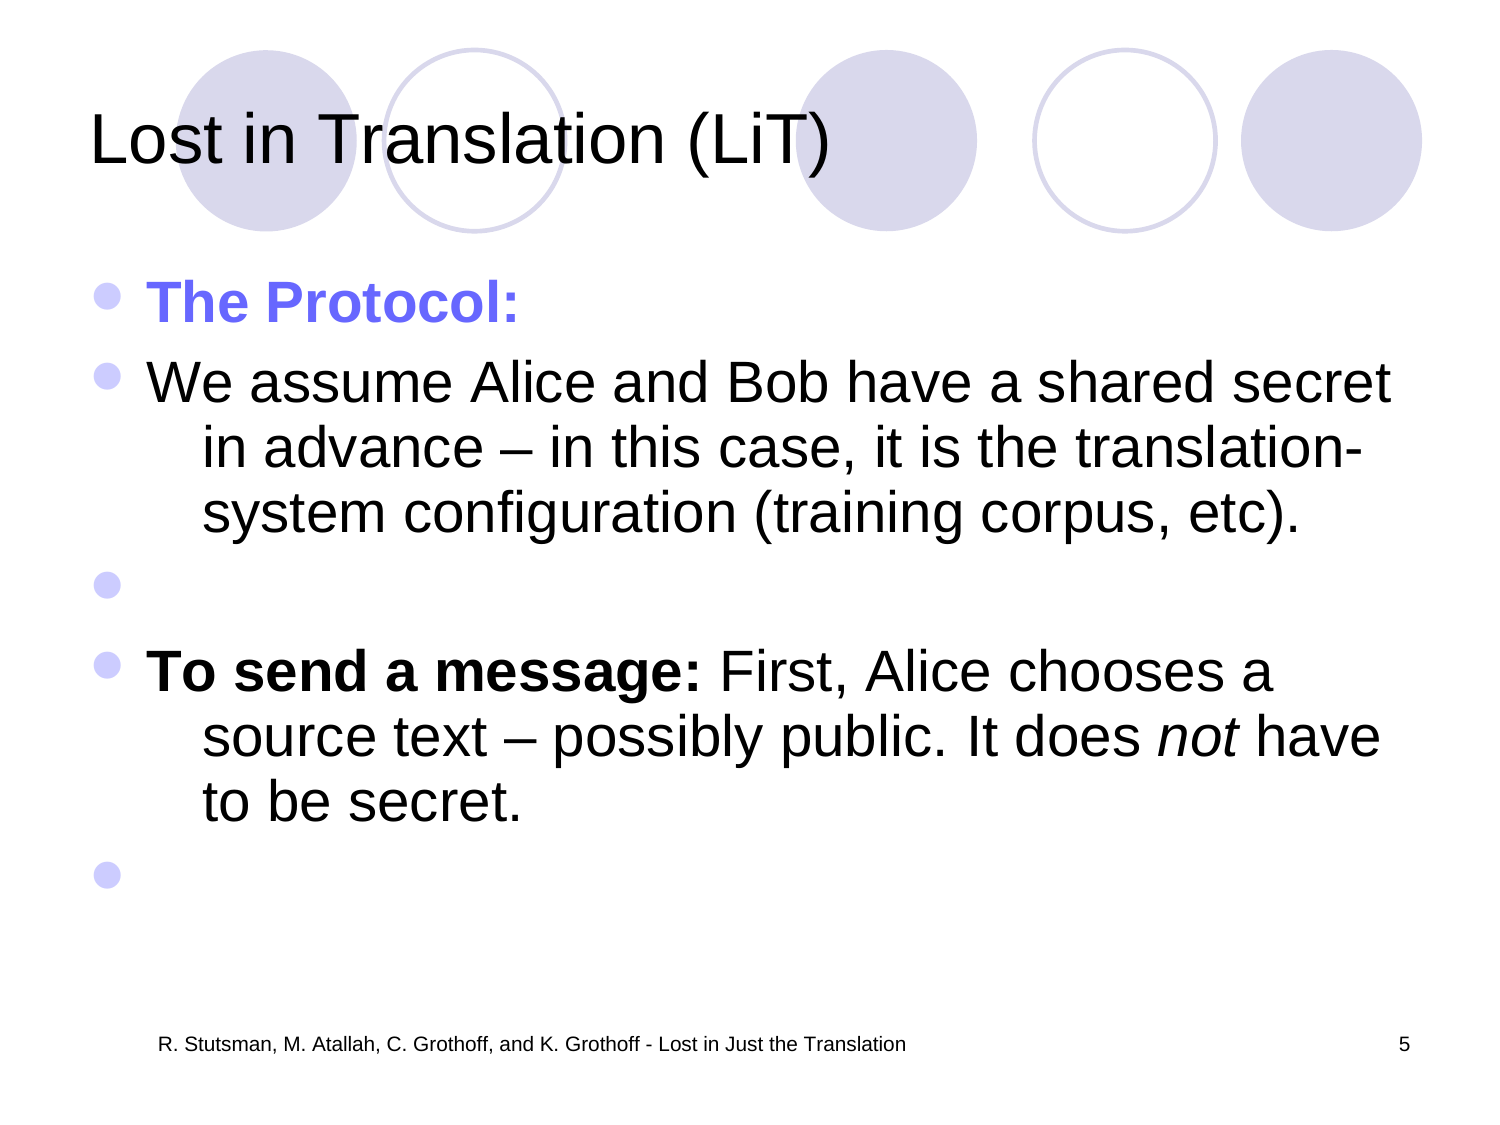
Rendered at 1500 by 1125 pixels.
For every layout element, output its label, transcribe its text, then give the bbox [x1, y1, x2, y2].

list The Protocol: We assume Alice and Bob have a shared secret in advance – in this case, it is the translation-system configuration (training corpus, etc). To send a message: First, Alice chooses a source text – possibly public. It does not have to be secret. [75, 262, 1426, 1006]
title Lost in Translation (LiT) [75, 44, 1426, 233]
